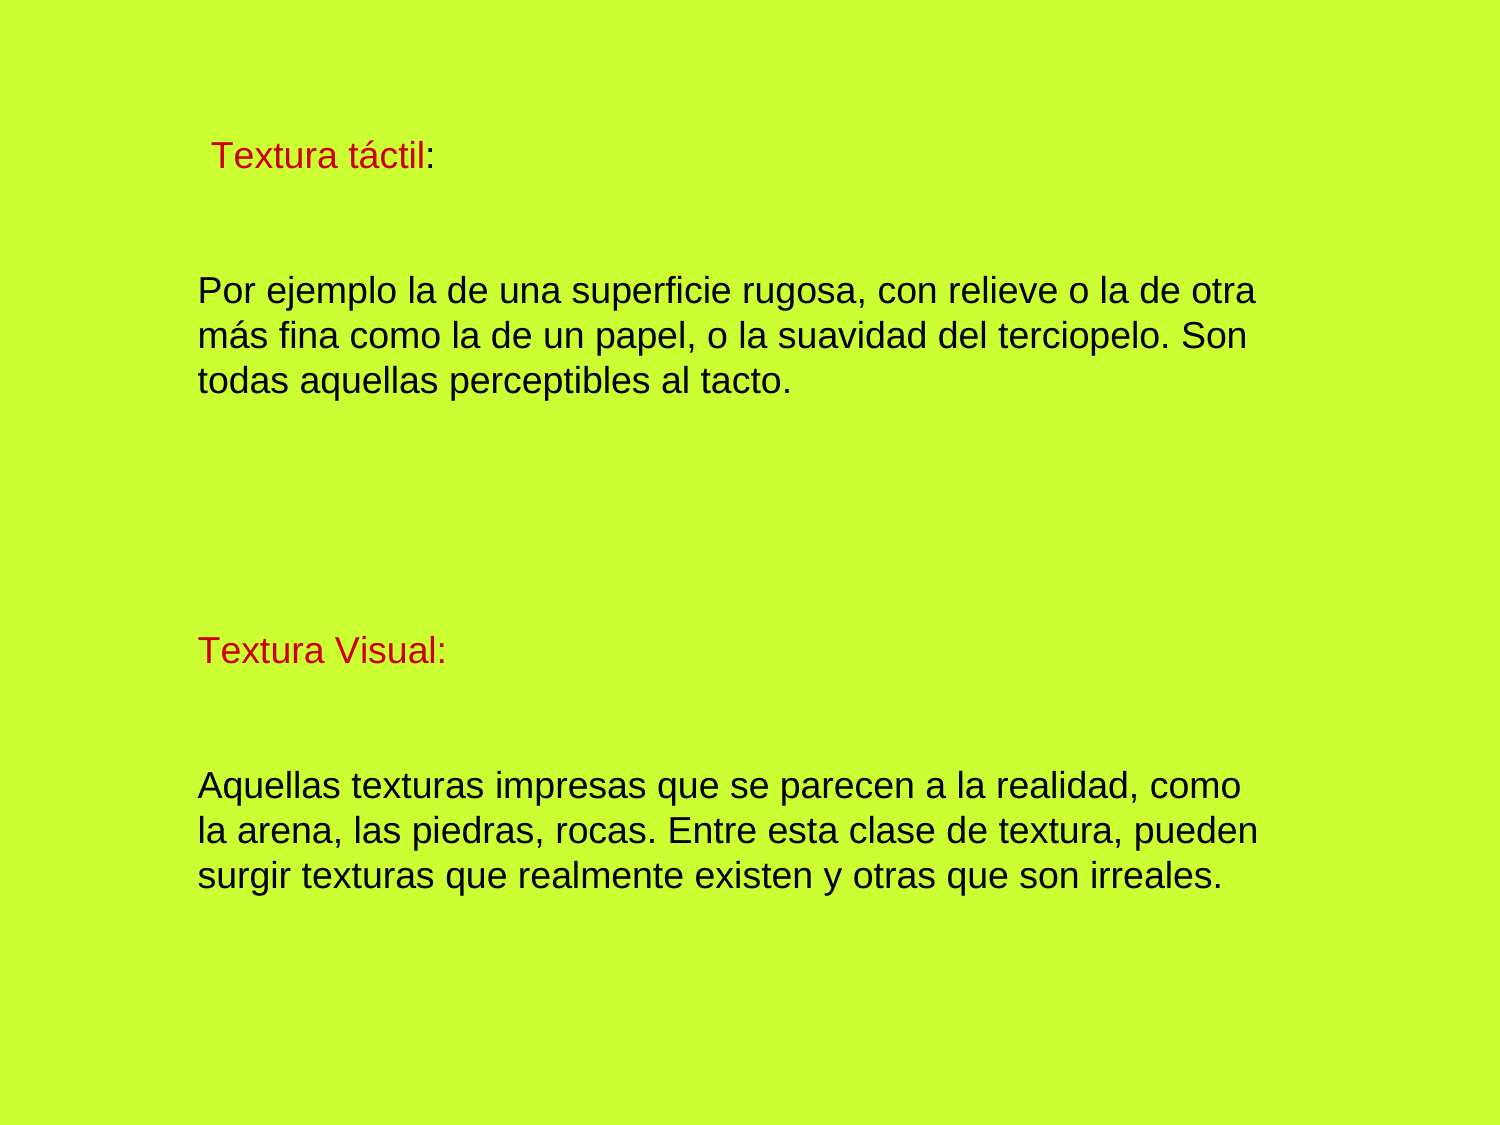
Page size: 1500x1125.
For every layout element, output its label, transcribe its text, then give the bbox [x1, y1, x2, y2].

text_box Textura táctil: Por ejemplo la de una superficie rugosa, con relieve o la de otra más fina como la de un papel, o la suavidad del terciopelo. Son todas aquellas perceptibles al tacto. Textura Visual: Aquellas texturas impresas que se parecen a la realidad, como la arena, las piedras, rocas. Entre esta clase de textura, pueden surgir texturas que realmente existen y otras que son irreales. [183, 83, 1296, 994]
